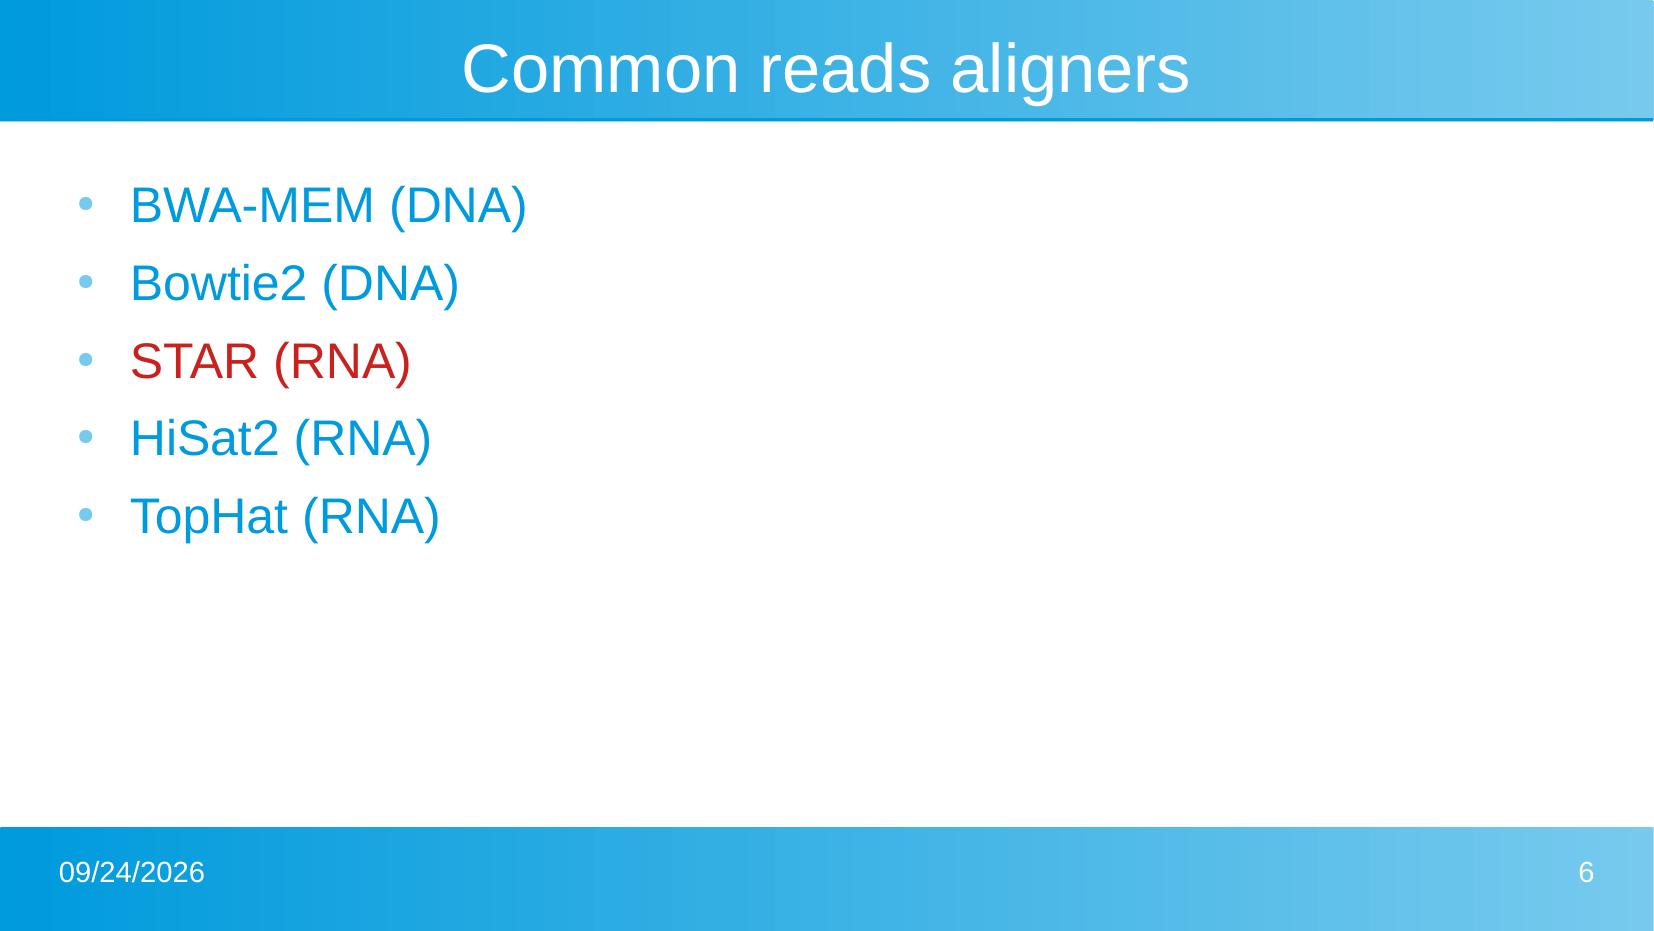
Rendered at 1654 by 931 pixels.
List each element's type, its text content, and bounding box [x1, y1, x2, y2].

title Common reads aligners [59, 29, 1595, 108]
list BWA-MEM (DNA) Bowtie2 (DNA) STAR (RNA) HiSat2 (RNA) TopHat (RNA) [59, 177, 1595, 768]
